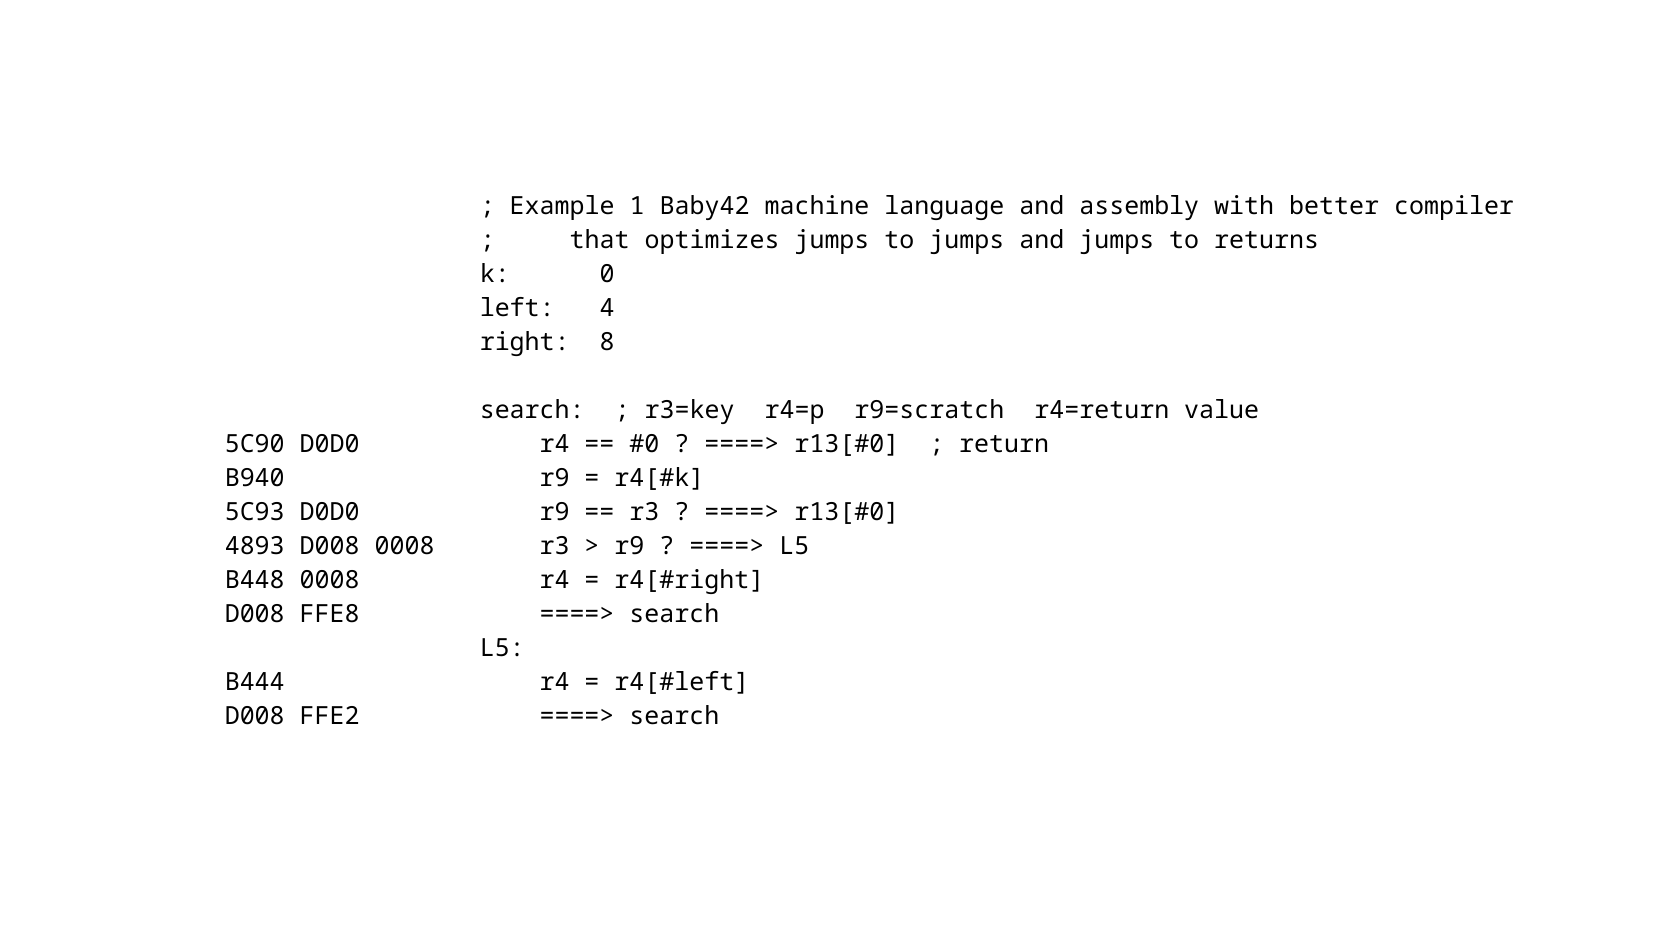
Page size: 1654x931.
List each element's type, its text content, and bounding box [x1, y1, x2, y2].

text_box ; Example 1 Baby42 machine language and assembly with better compiler ; that optimizes jumps to jumps and jumps to returns k: 0 left: 4 right: 8 search: ; r3=key r4=p r9=scratch r4=return value 5C90 D0D0 r4 == #0 ? ====> r13[#0] ; return B940 r9 = r4[#k] 5C93 D0D0 r9 == r3 ? ====> r13[#0] 4893 D008 0008 r3 > r9 ? ====> L5 B448 0008 r4 = r4[#right] D008 FFE8 ====> search L5: B444 r4 = r4[#left] D008 FFE2 ====> search [210, 180, 1531, 751]
